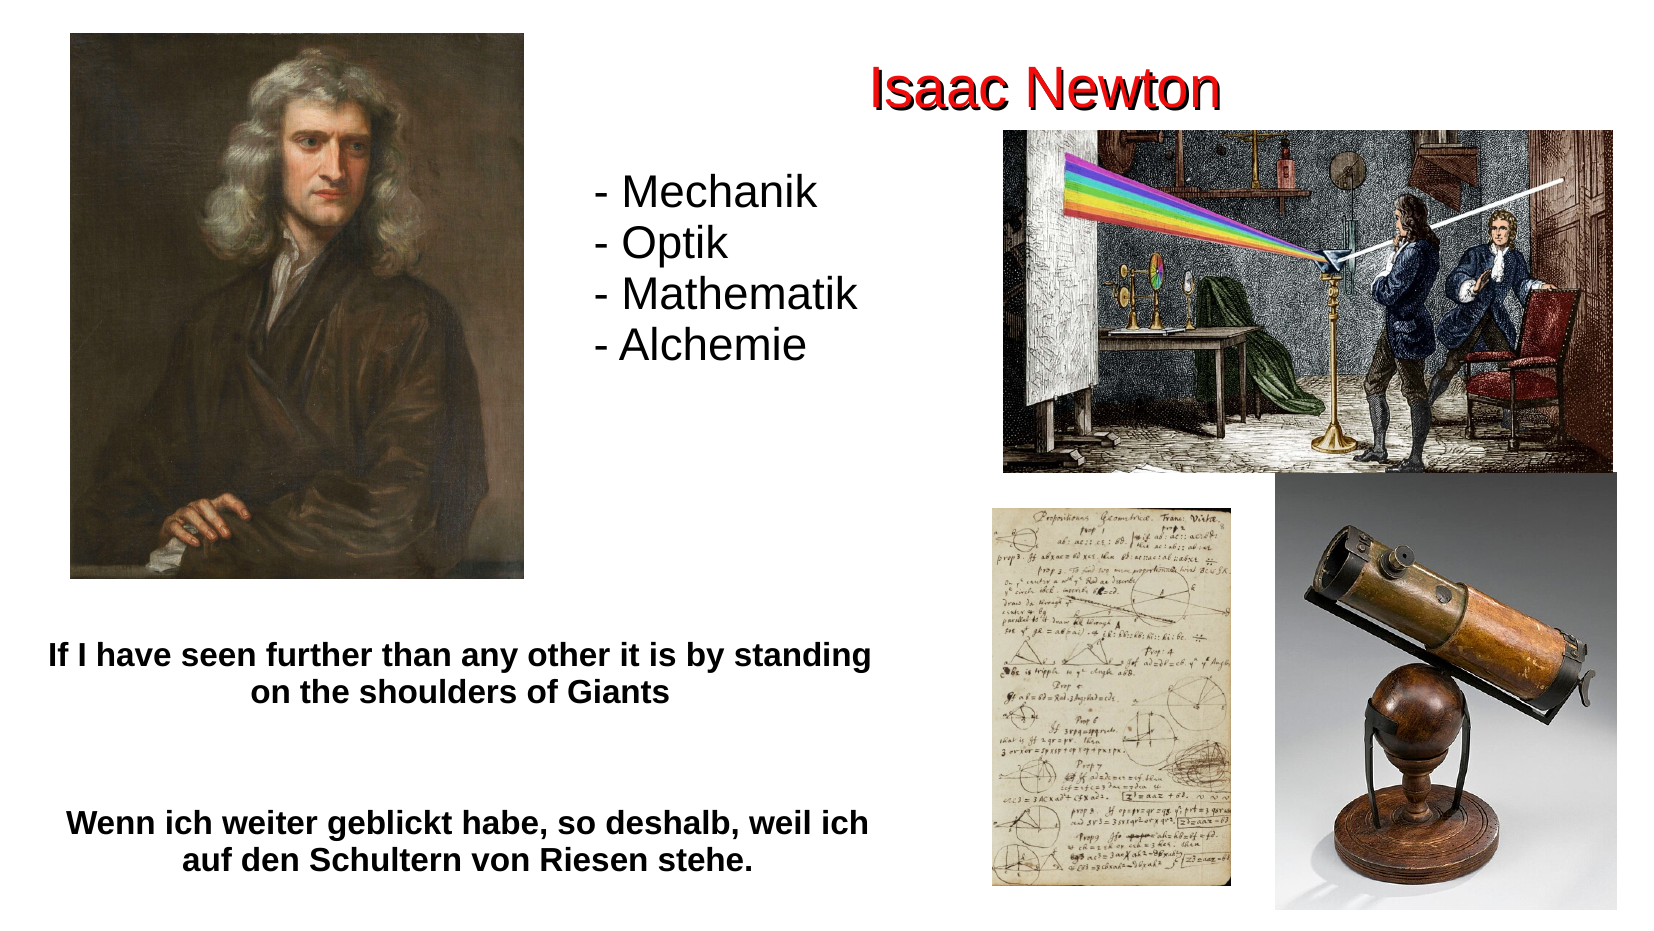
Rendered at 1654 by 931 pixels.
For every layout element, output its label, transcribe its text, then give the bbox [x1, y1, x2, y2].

text_box Wenn ich weiter geblickt habe, so deshalb, weil ich auf den Schultern von Riesen stehe. [50, 796, 886, 886]
picture [1003, 130, 1617, 910]
picture [70, 33, 524, 579]
picture [992, 508, 1231, 886]
text_box Isaac Newton [614, 47, 1477, 128]
text_box If I have seen further than any other it is by standing on the shoulders of Giants [11, 614, 910, 733]
text_box - Mechanik - Optik - Mathematik - Alchemie [578, 158, 1003, 378]
